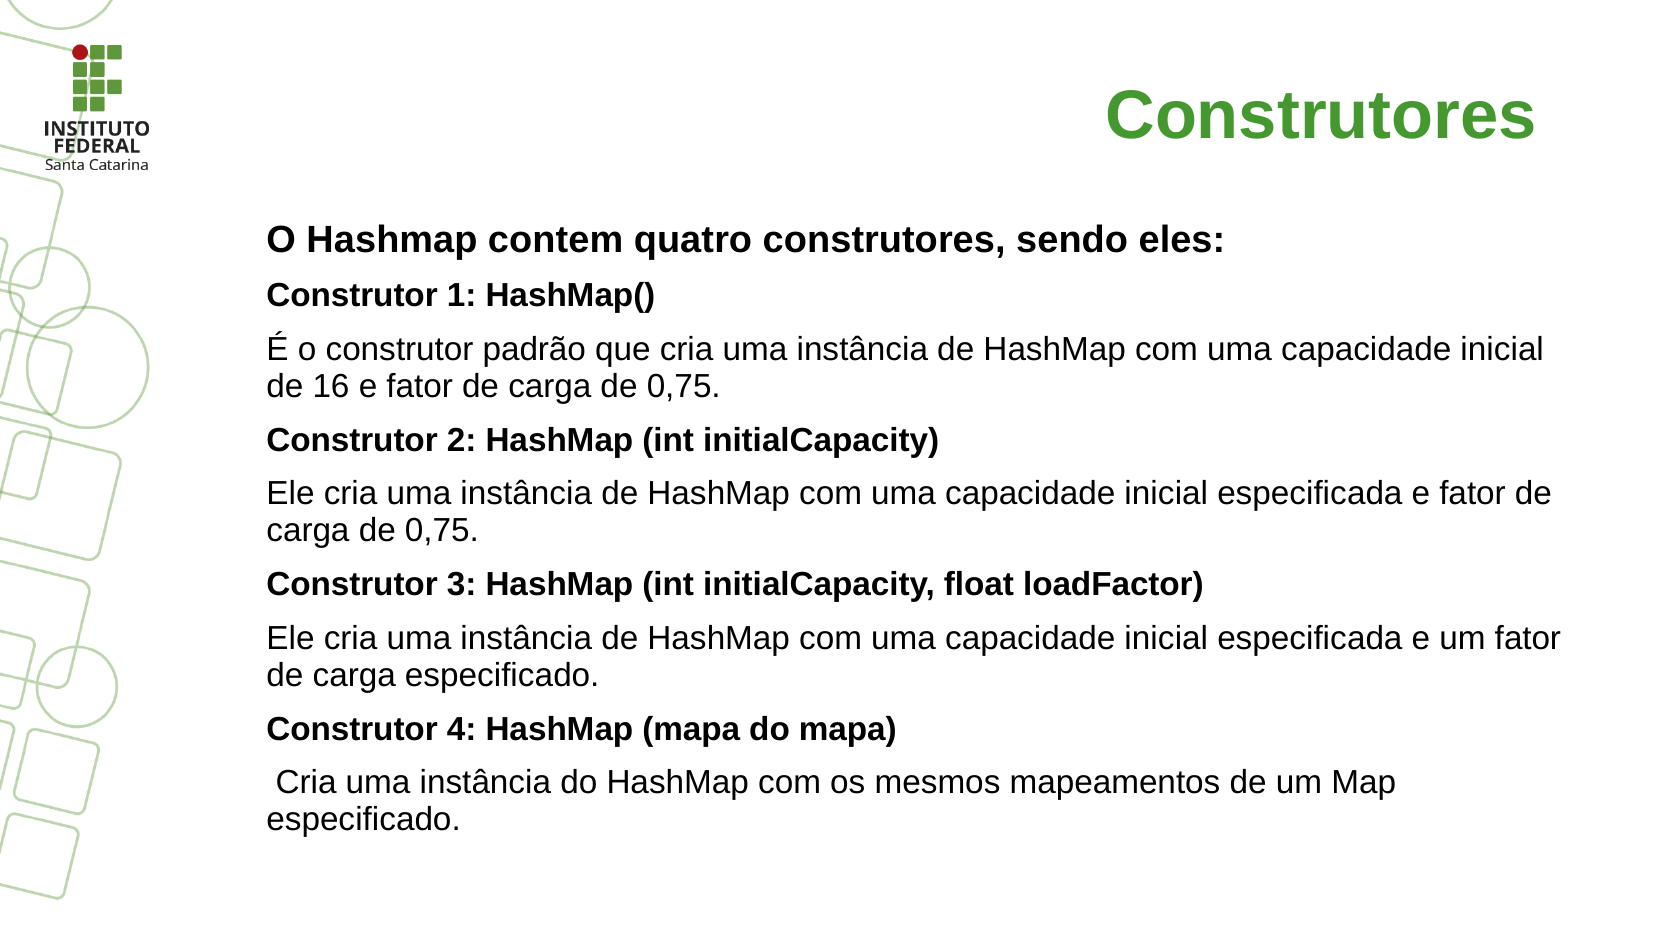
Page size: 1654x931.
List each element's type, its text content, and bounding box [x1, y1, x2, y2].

list O Hashmap contem quatro construtores, sendo eles: Construtor 1: HashMap() É o construtor padrão que cria uma instância de HashMap com uma capacidade inicial de 16 e fator de carga de 0,75. Construtor 2: HashMap (int initialCapacity) Ele cria uma instância de HashMap com uma capacidade inicial especificada e fator de carga de 0,75. Construtor 3: HashMap (int initialCapacity, float loadFactor) Ele cria uma instância de HashMap com uma capacidade inicial especificada e um fator de carga especificado. Construtor 4: HashMap (mapa do mapa) Cria uma instância do HashMap com os mesmos mapeamentos de um Map especificado. [212, 217, 1571, 848]
picture [0, 0, 1317, 931]
title Construtores [259, 37, 1571, 193]
